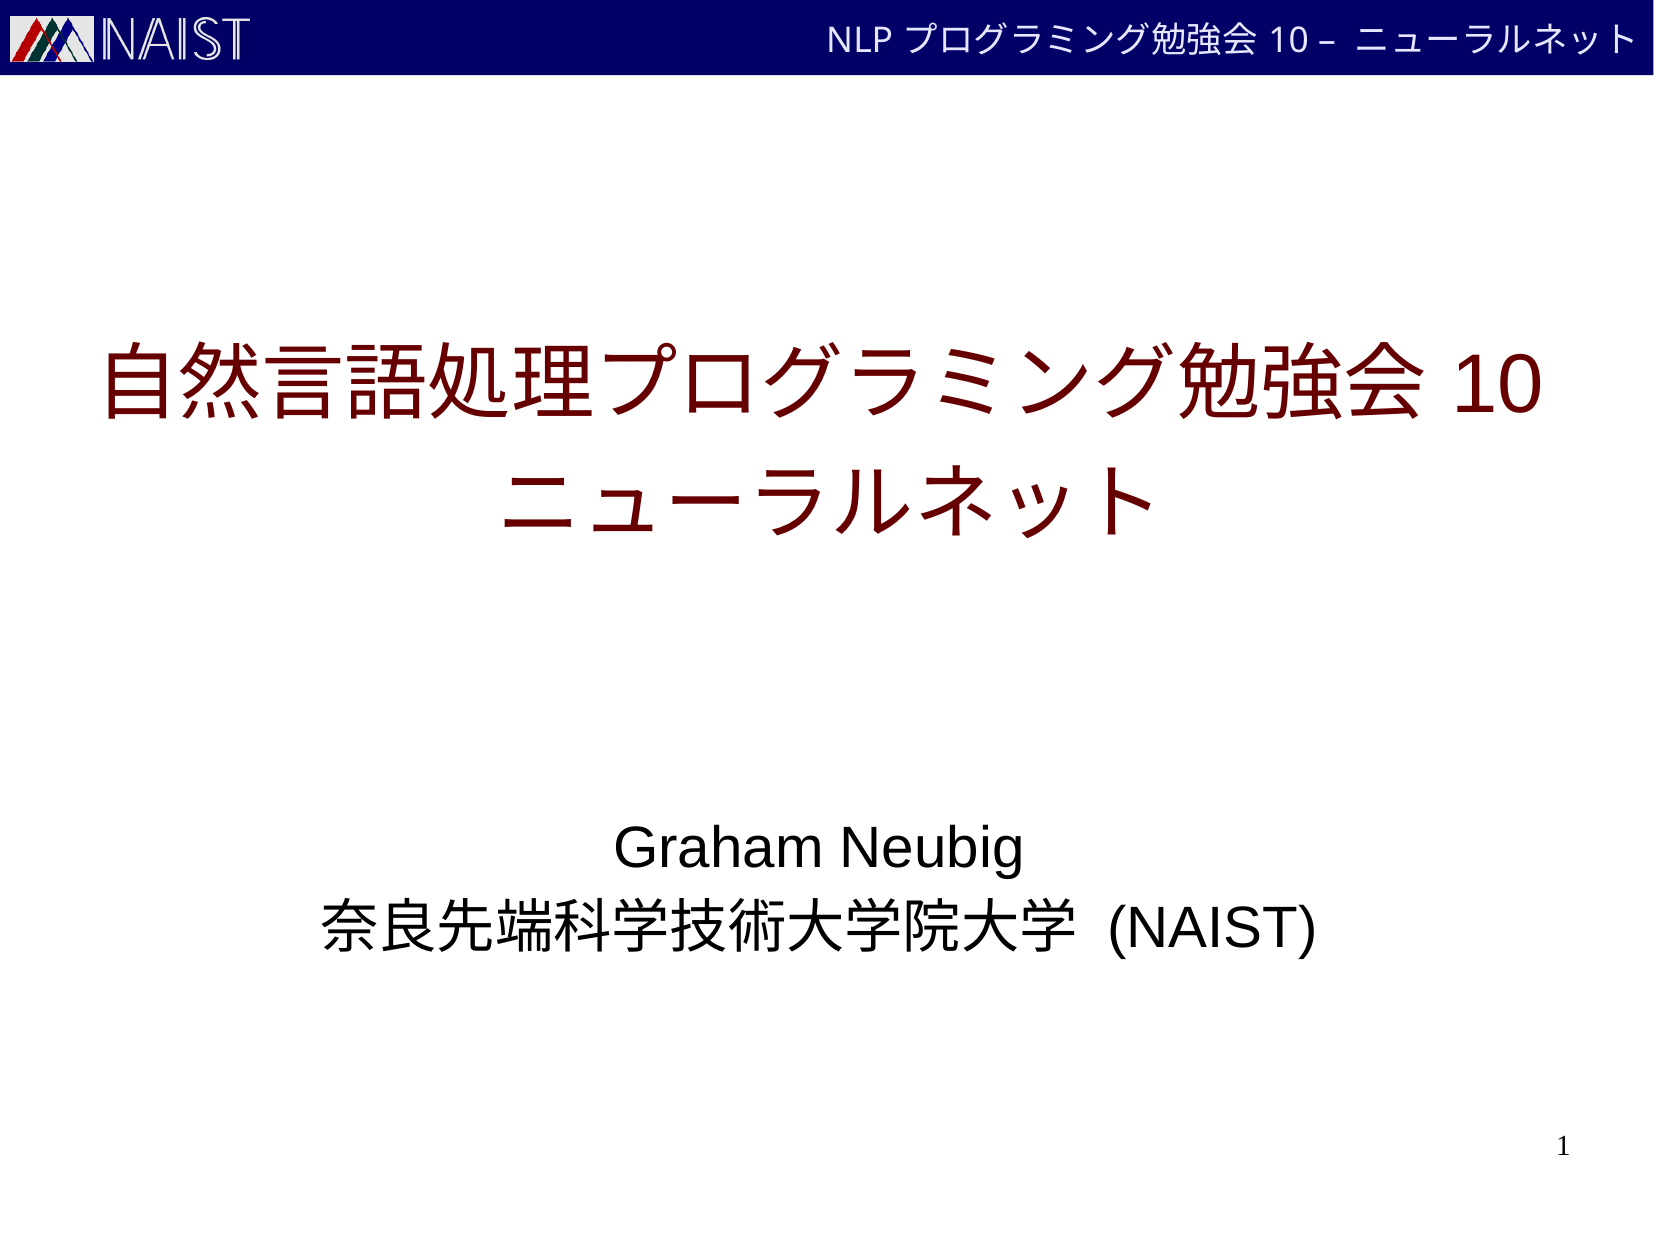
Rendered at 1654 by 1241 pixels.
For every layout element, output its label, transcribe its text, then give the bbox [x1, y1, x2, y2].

subtitle Graham Neubig 奈良先端科学技術大学院大学 (NAIST) [75, 780, 1564, 999]
picture [10, 16, 94, 62]
title 自然言語処理プログラミング勉強会10 ニューラルネット [86, 339, 1576, 533]
picture [102, 17, 251, 60]
